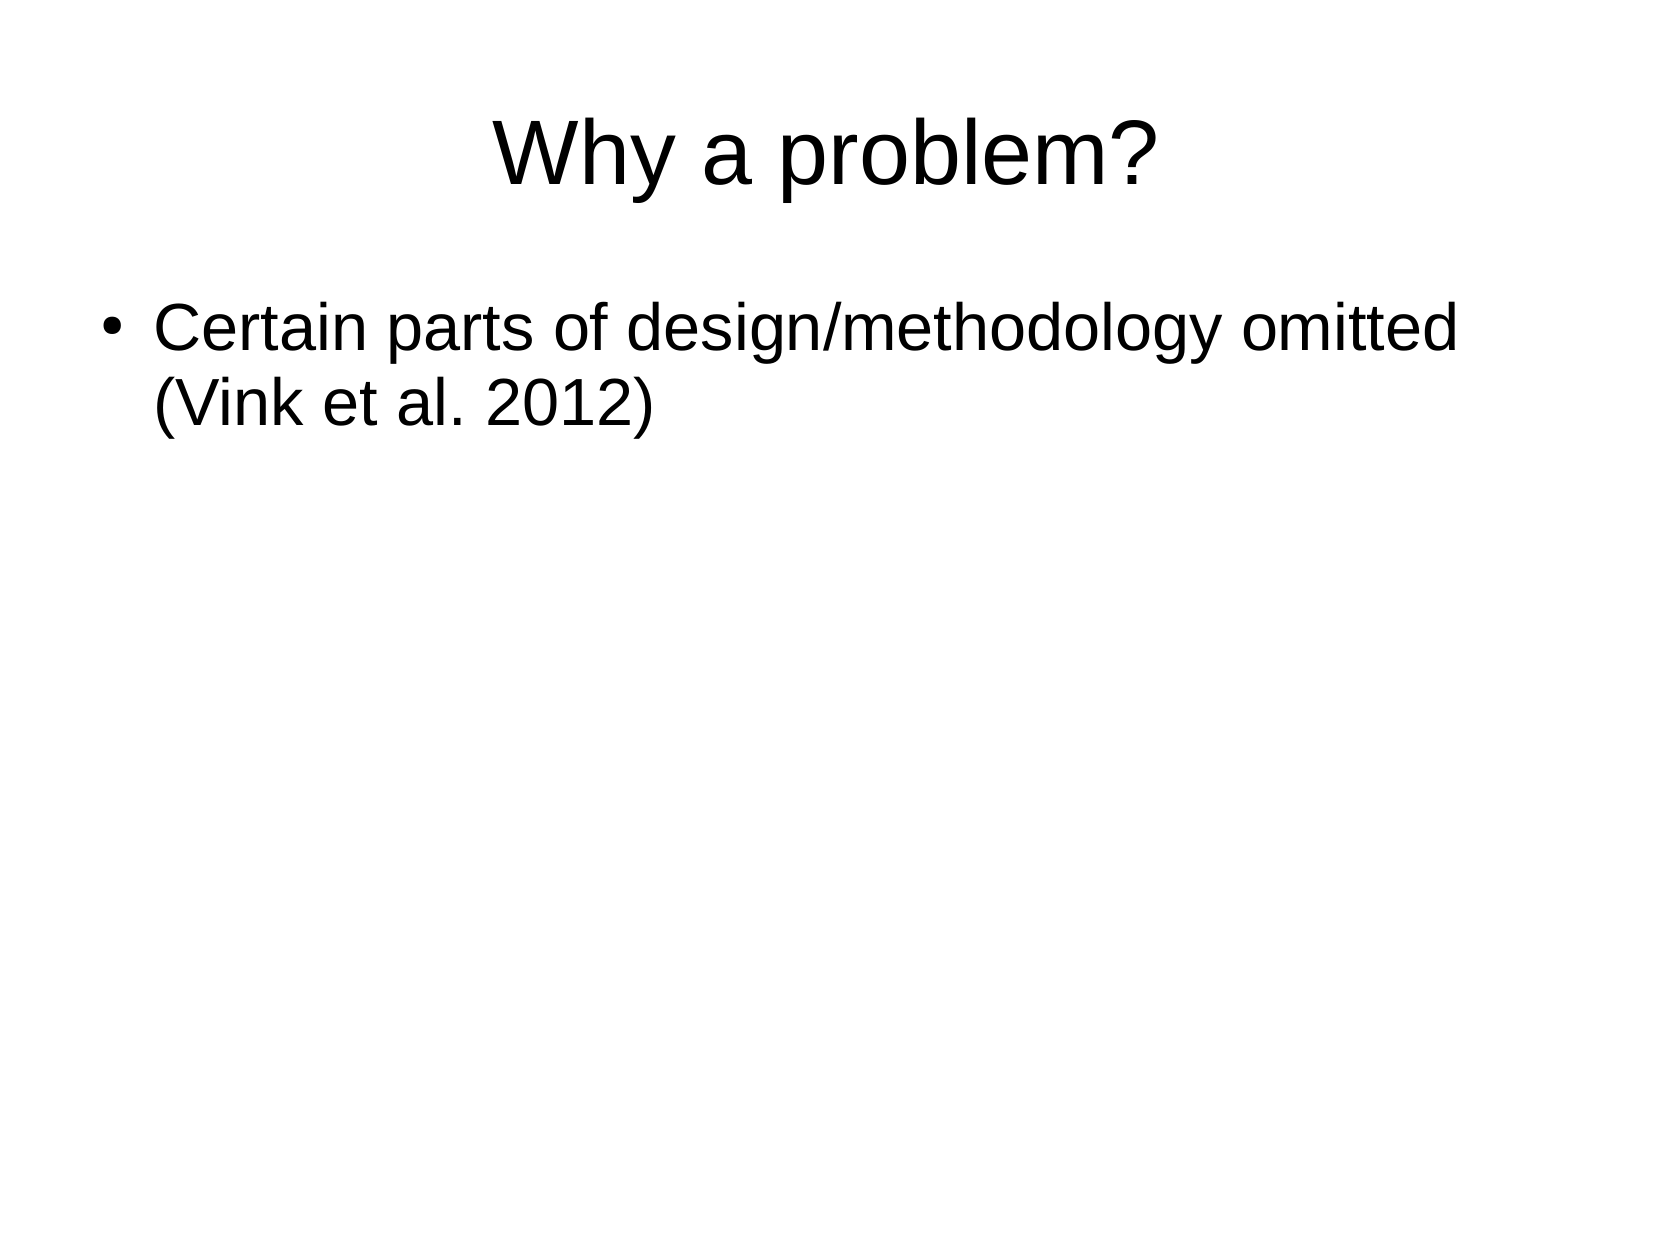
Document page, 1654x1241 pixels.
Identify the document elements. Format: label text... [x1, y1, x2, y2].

list Certain parts of design/methodology omitted (Vink et al. 2012) [82, 290, 1538, 1010]
title Why a problem? [82, 49, 1571, 257]
